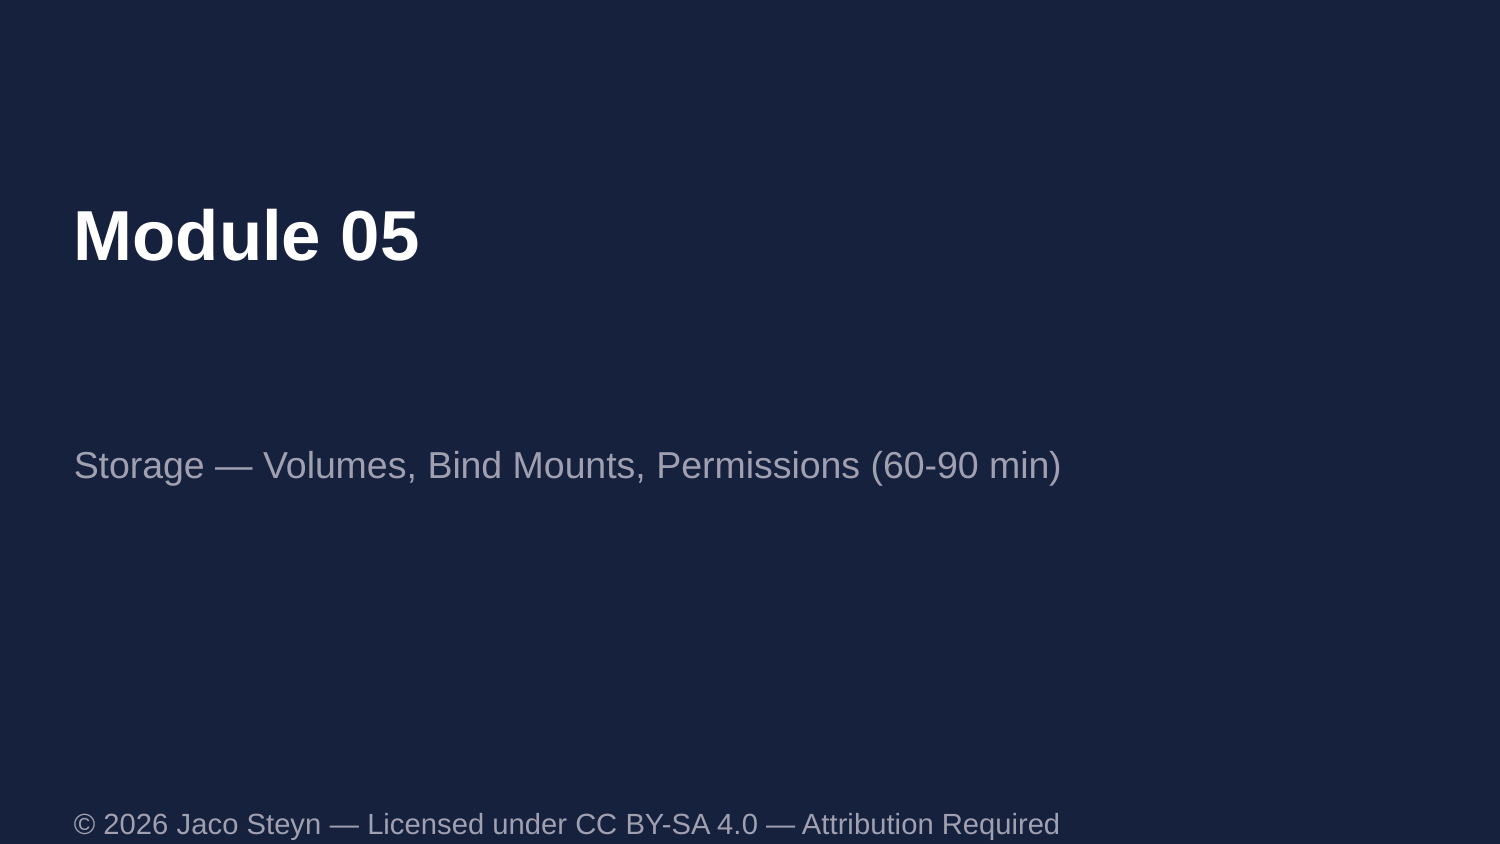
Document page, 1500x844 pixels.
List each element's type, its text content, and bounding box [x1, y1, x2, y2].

title Module 05 [59, 188, 1441, 426]
text_box © 2026 Jaco Steyn — Licensed under CC BY-SA 4.0 — Attribution Required [59, 800, 1441, 836]
subtitle Storage — Volumes, Bind Mounts, Permissions (60-90 min) [59, 437, 1441, 532]
